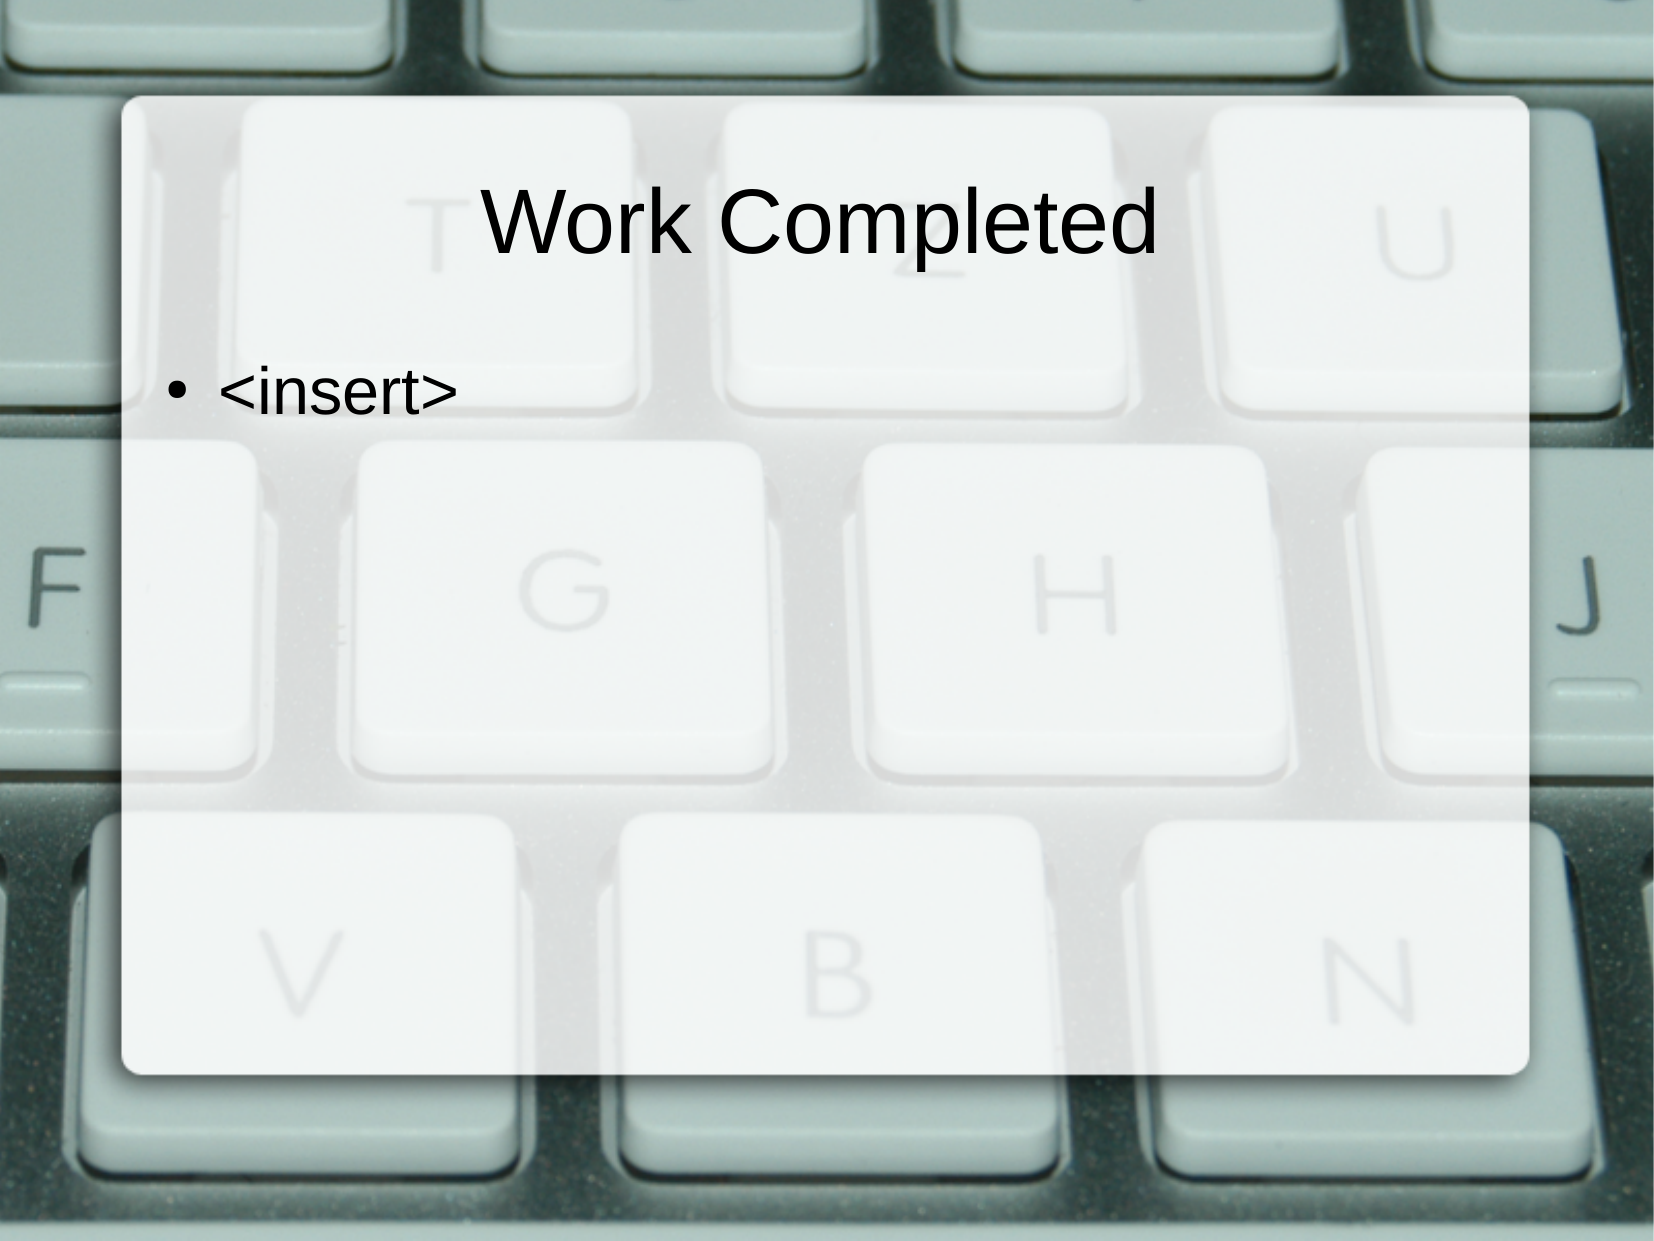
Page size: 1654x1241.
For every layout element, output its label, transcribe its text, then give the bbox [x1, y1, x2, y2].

title Work Completed [135, 117, 1506, 325]
list <insert> [147, 354, 1506, 1064]
picture [0, 0, 1654, 1241]
